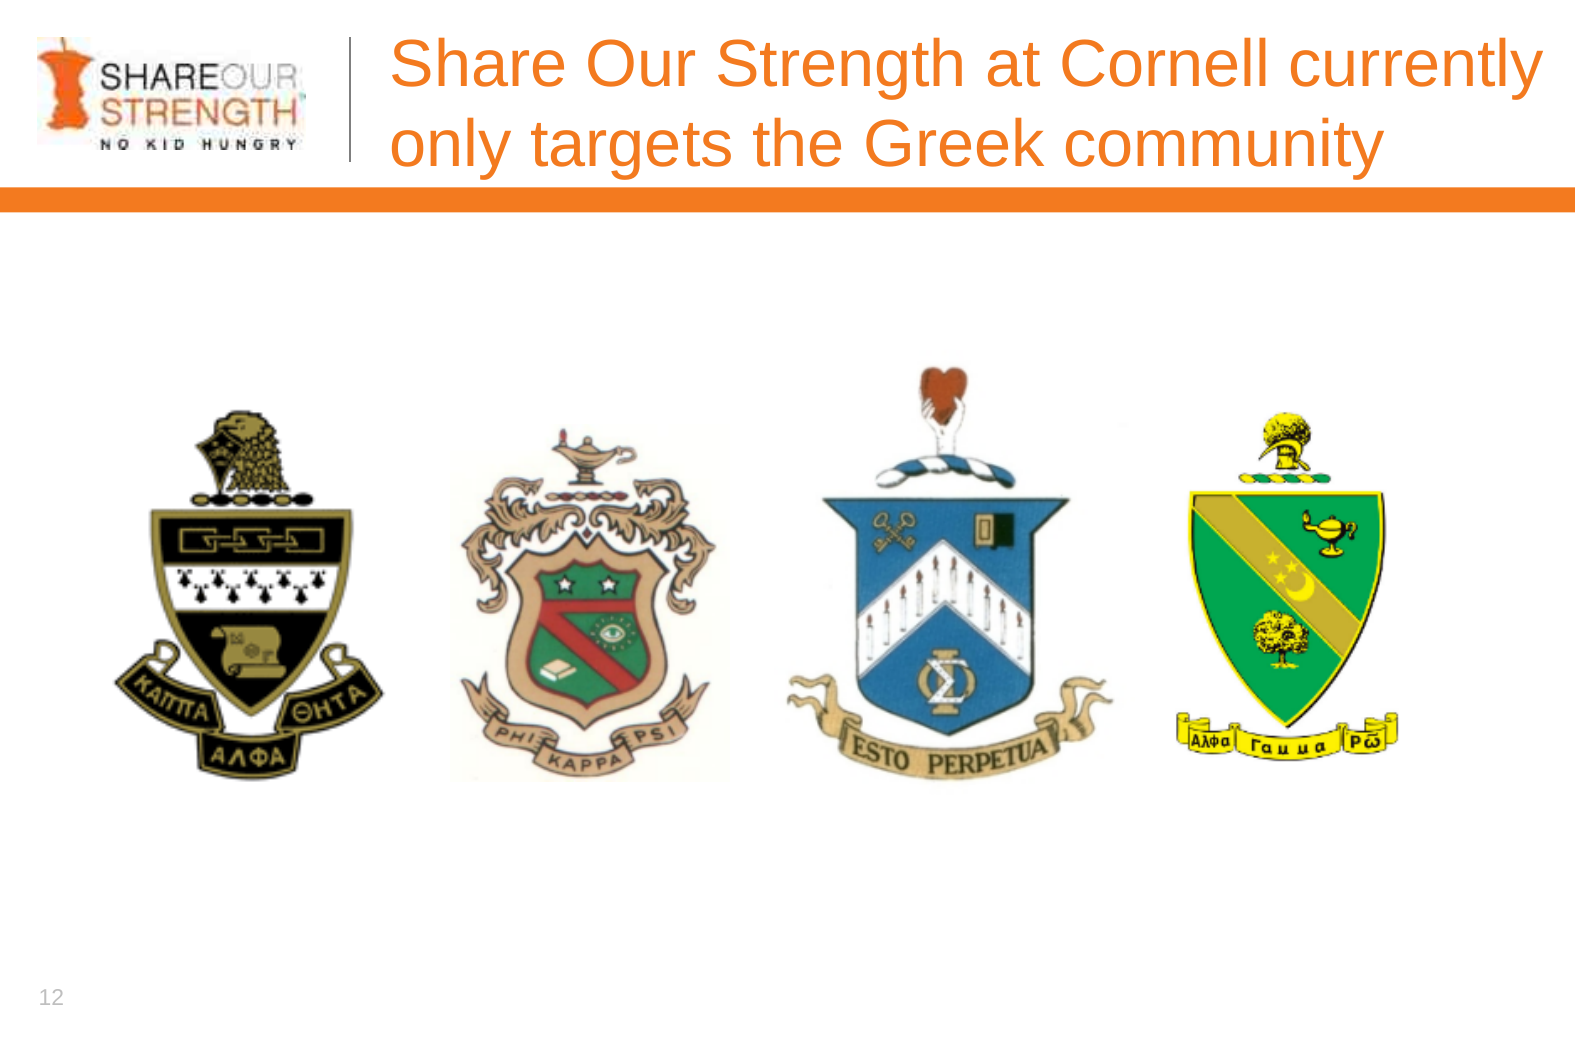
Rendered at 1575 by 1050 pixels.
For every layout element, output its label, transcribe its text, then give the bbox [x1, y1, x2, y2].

picture [1175, 411, 1400, 763]
picture [450, 424, 730, 782]
title Share Our Strength at Cornell currently only targets the Greek community [375, 12, 1563, 108]
picture [99, 399, 400, 794]
picture [774, 349, 1135, 800]
picture [37, 37, 306, 150]
